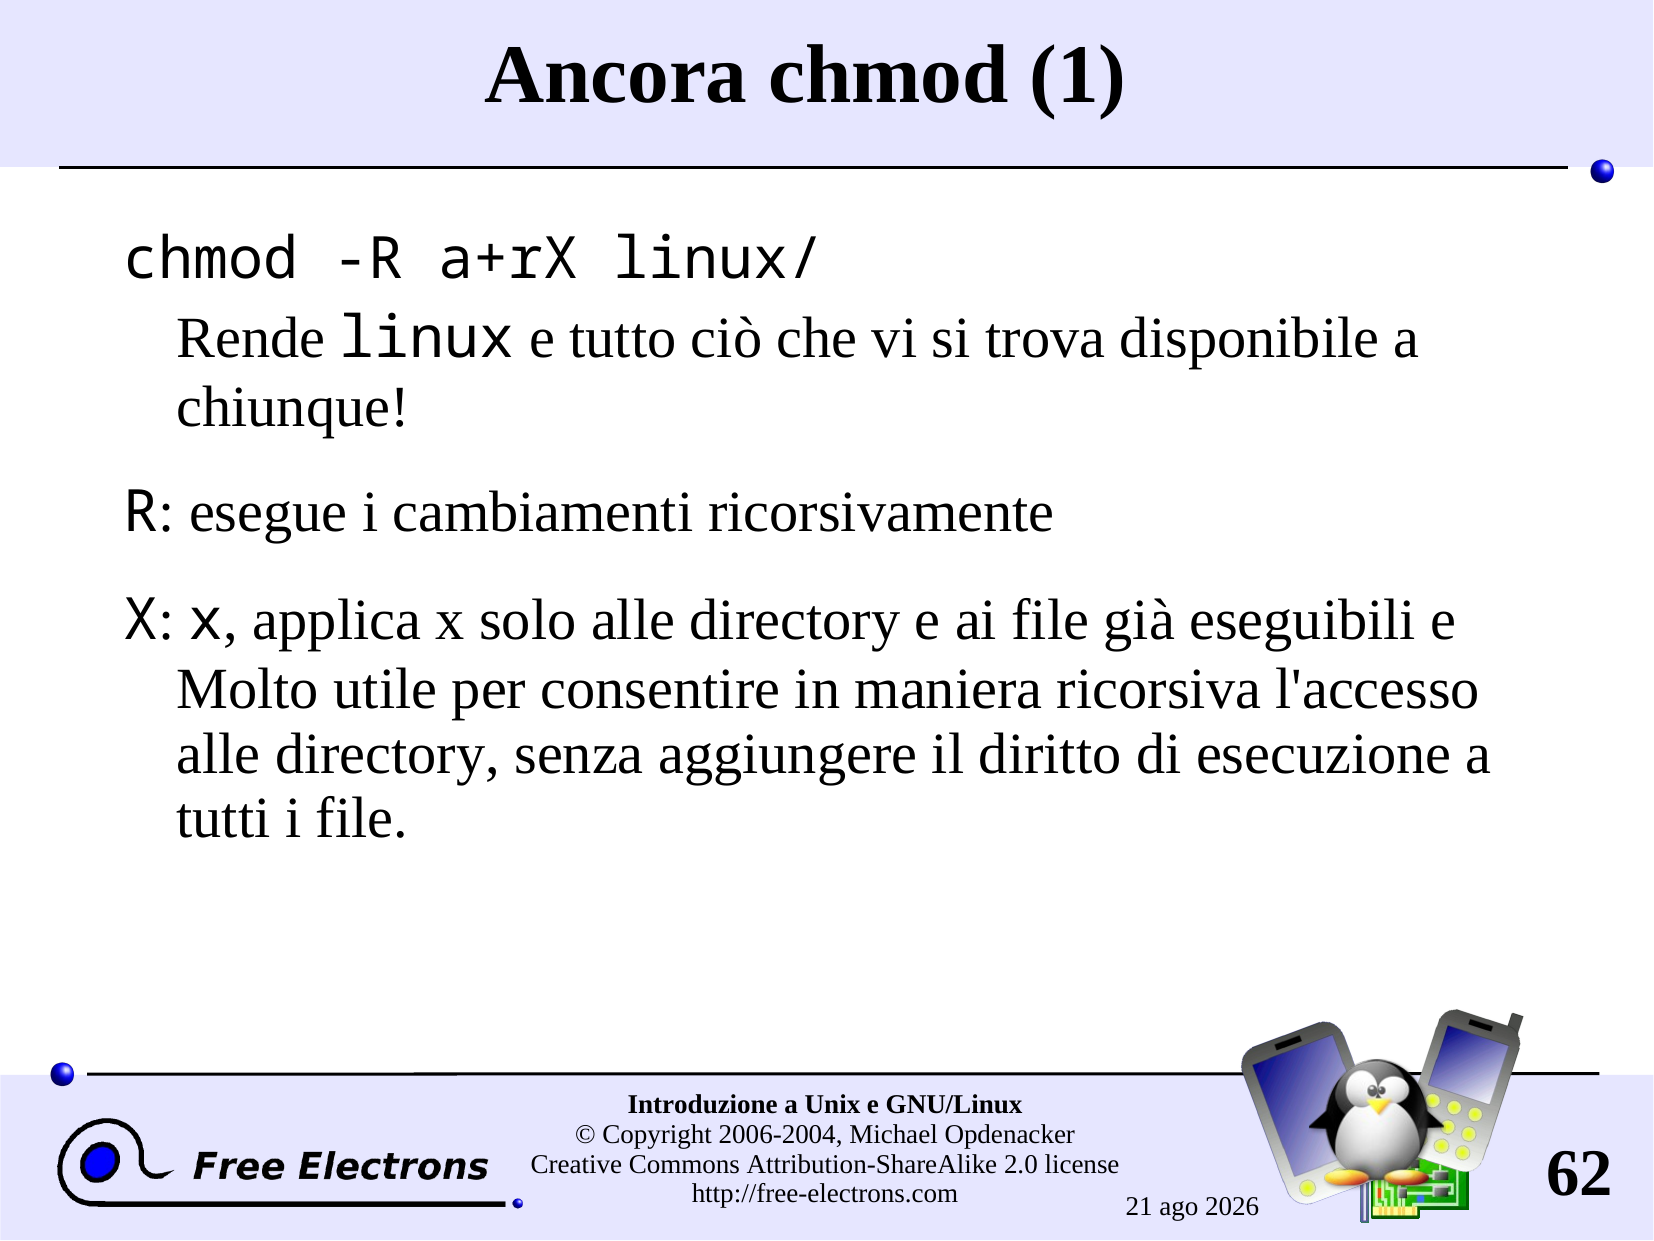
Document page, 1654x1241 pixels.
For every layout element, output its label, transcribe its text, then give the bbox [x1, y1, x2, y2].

picture [50, 1107, 527, 1216]
picture [1231, 1007, 1538, 1241]
list chmod -R a+rX linux/ Rende linux e tutto ciò che vi si trova disponibile a chiunque! R: esegue i cambiamenti ricorsivamente X: x, applica x solo alle directory e ai file già eseguibili e Molto utile per consentire in maniera ricorsiva l'accesso alle directory, senza aggiungere il diritto di esecuzione a tutti i file. [105, 216, 1518, 1066]
title Ancora chmod (1) [60, 20, 1551, 130]
